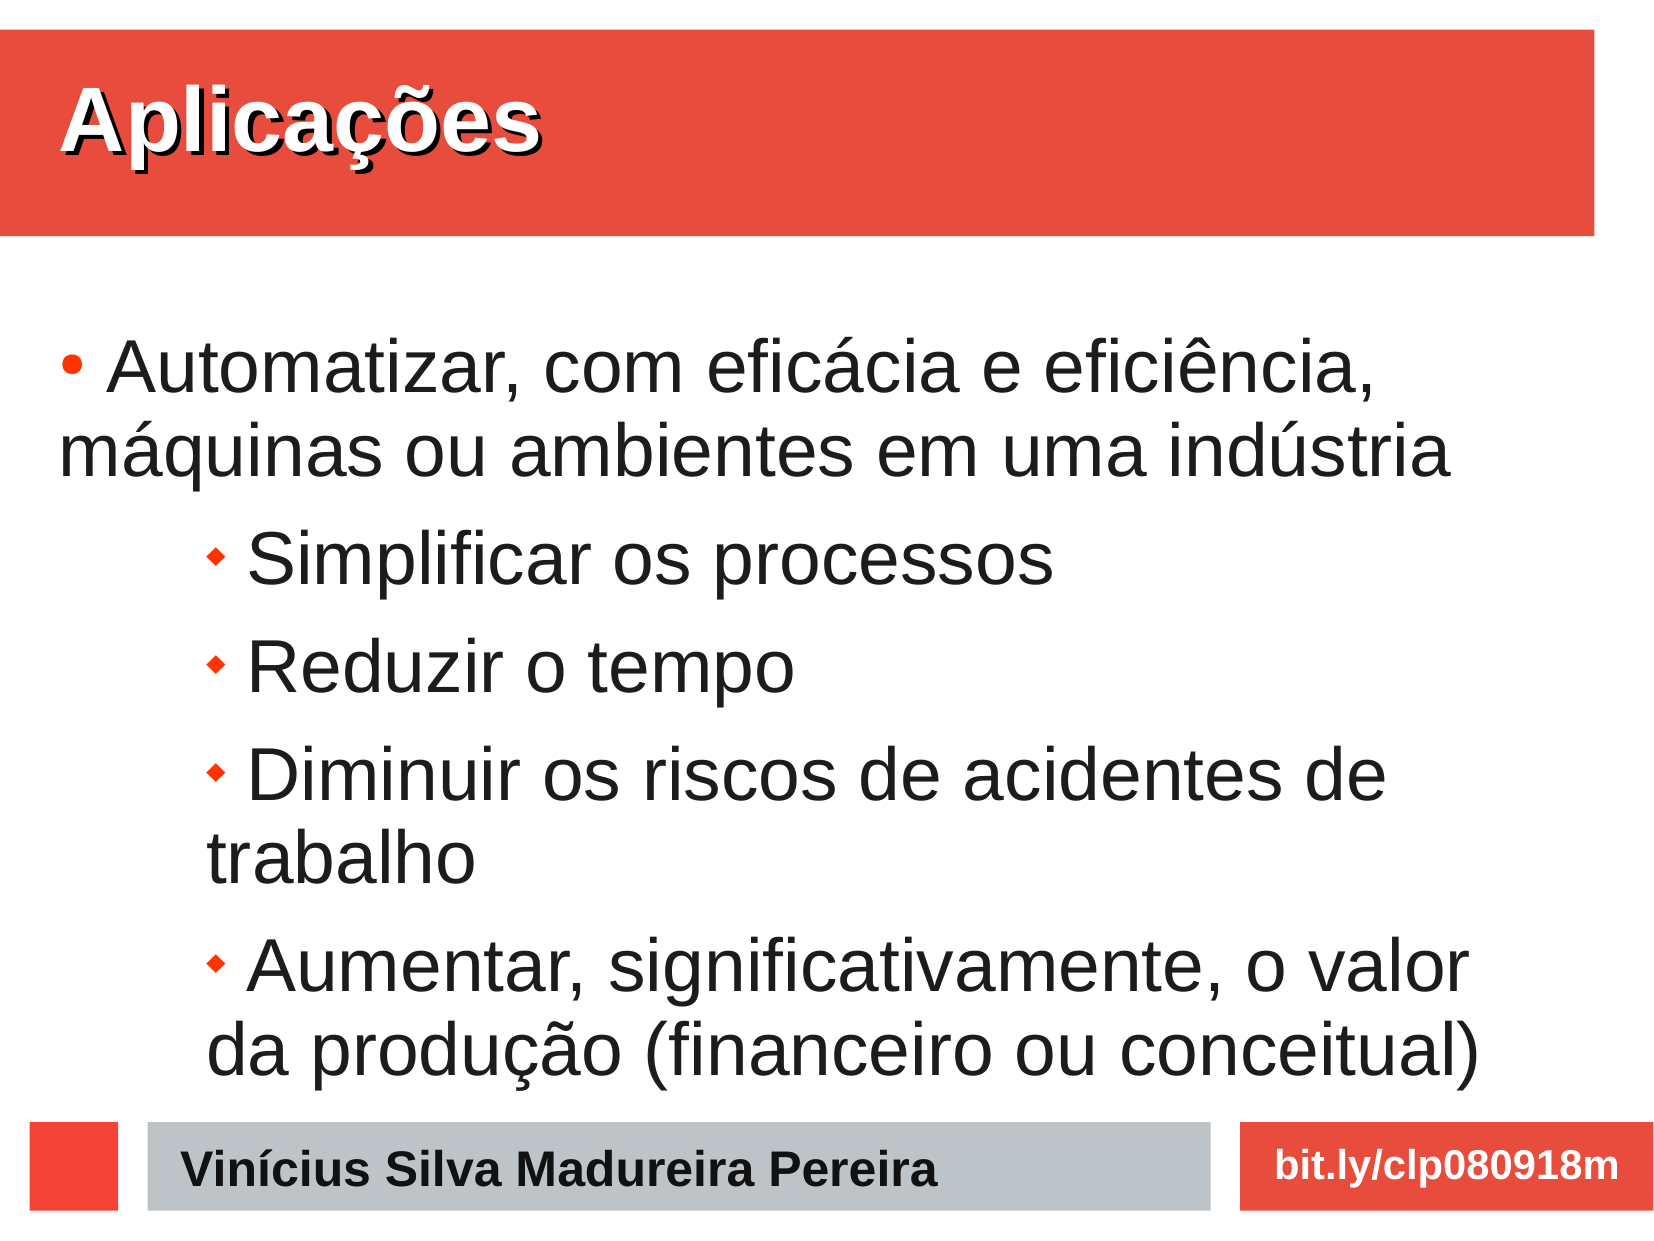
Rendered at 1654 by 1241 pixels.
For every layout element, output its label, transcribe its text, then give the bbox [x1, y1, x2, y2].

text_box Vinícius Silva Madureira Pereira [165, 1133, 1170, 1205]
list Automatizar, com eficácia e eficiência, máquinas ou ambientes em uma indústria Simplificar os processos Reduzir o tempo Diminuir os riscos de acidentes de trabalho Aumentar, significativamente, o valor da produção (financeiro ou conceitual) [59, 324, 1565, 1093]
text_box bit.ly/clp080918m [1228, 1133, 1654, 1205]
title Aplicações [59, 23, 1595, 172]
